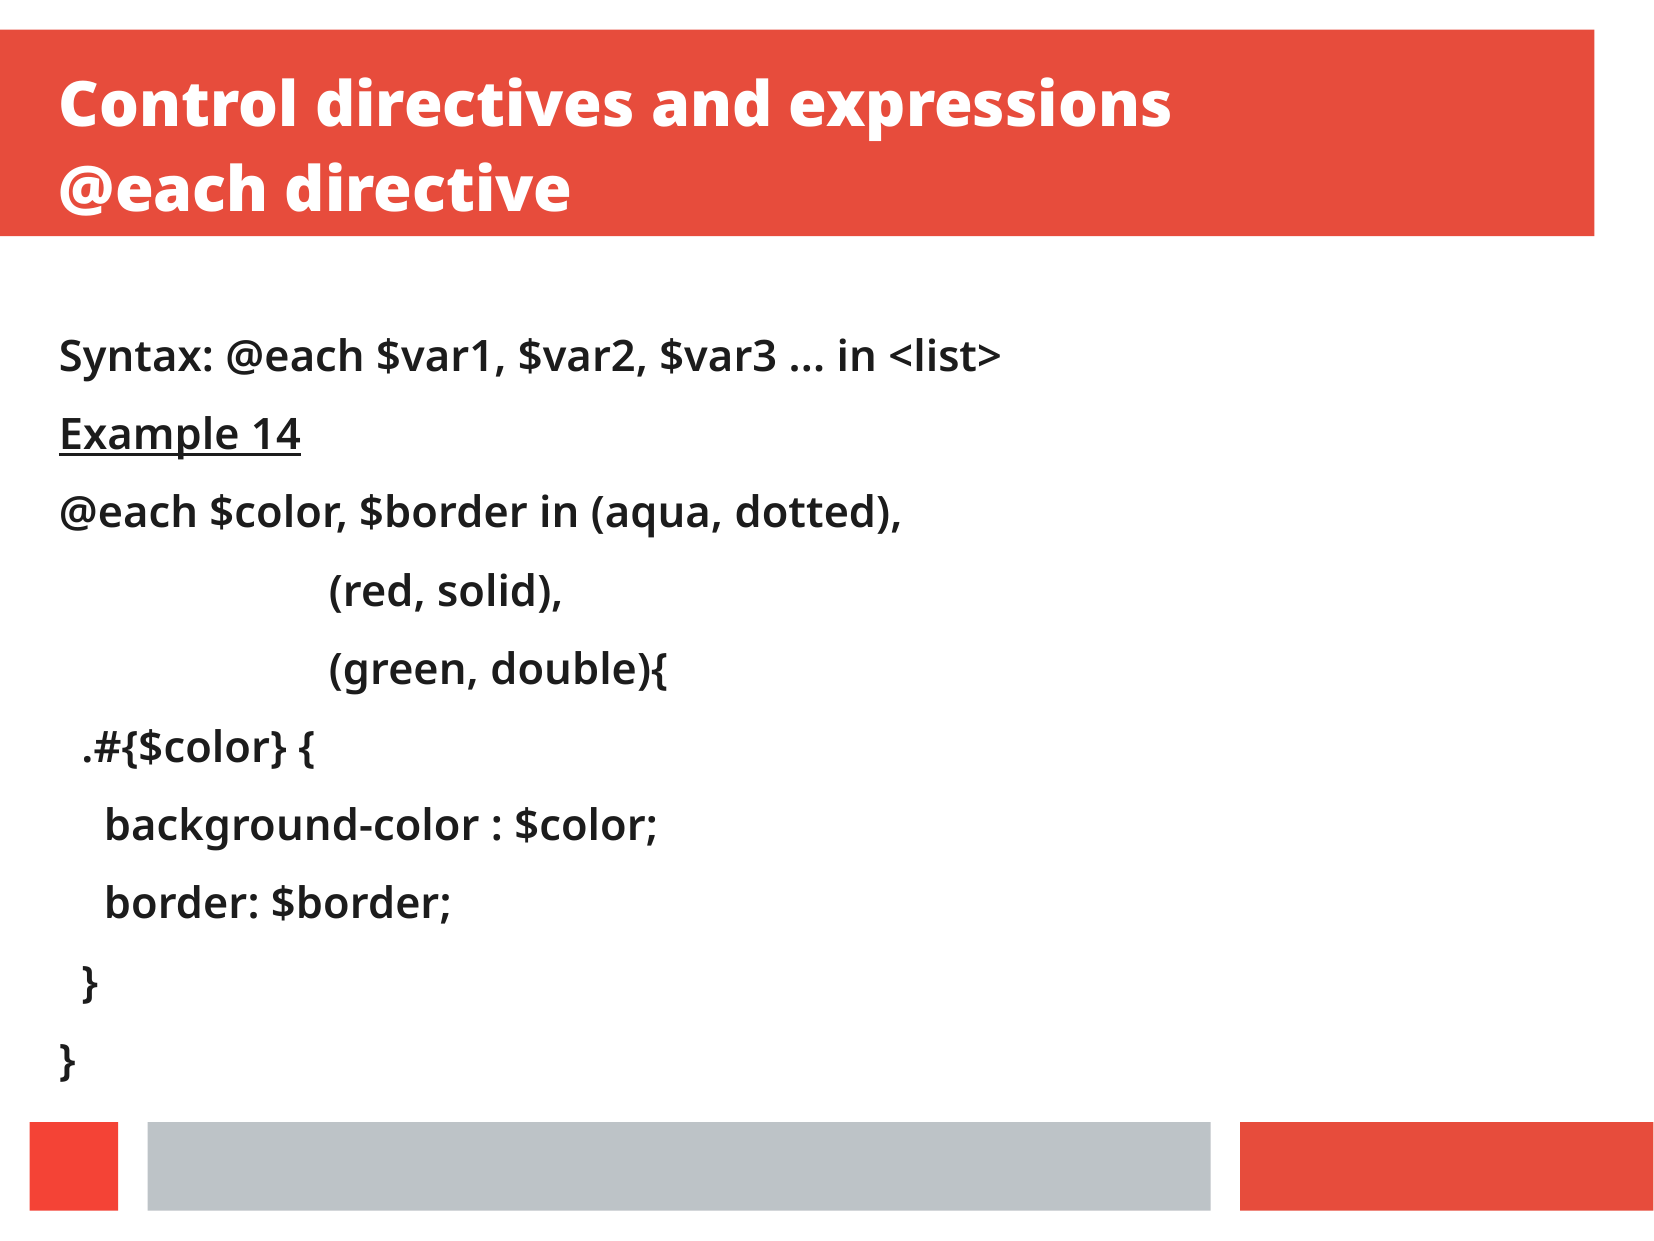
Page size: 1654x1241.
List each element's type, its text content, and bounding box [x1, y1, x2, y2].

list Syntax: @each $var1, $var2, $var3 ... in <list> Example 14 @each $color, $border in (aqua, dotted), (red, solid), (green, double){ .#{$color} { background-color : $color; border: $border; } } [59, 324, 1565, 1093]
title Control directives and expressions @each directive [59, 59, 1595, 207]
